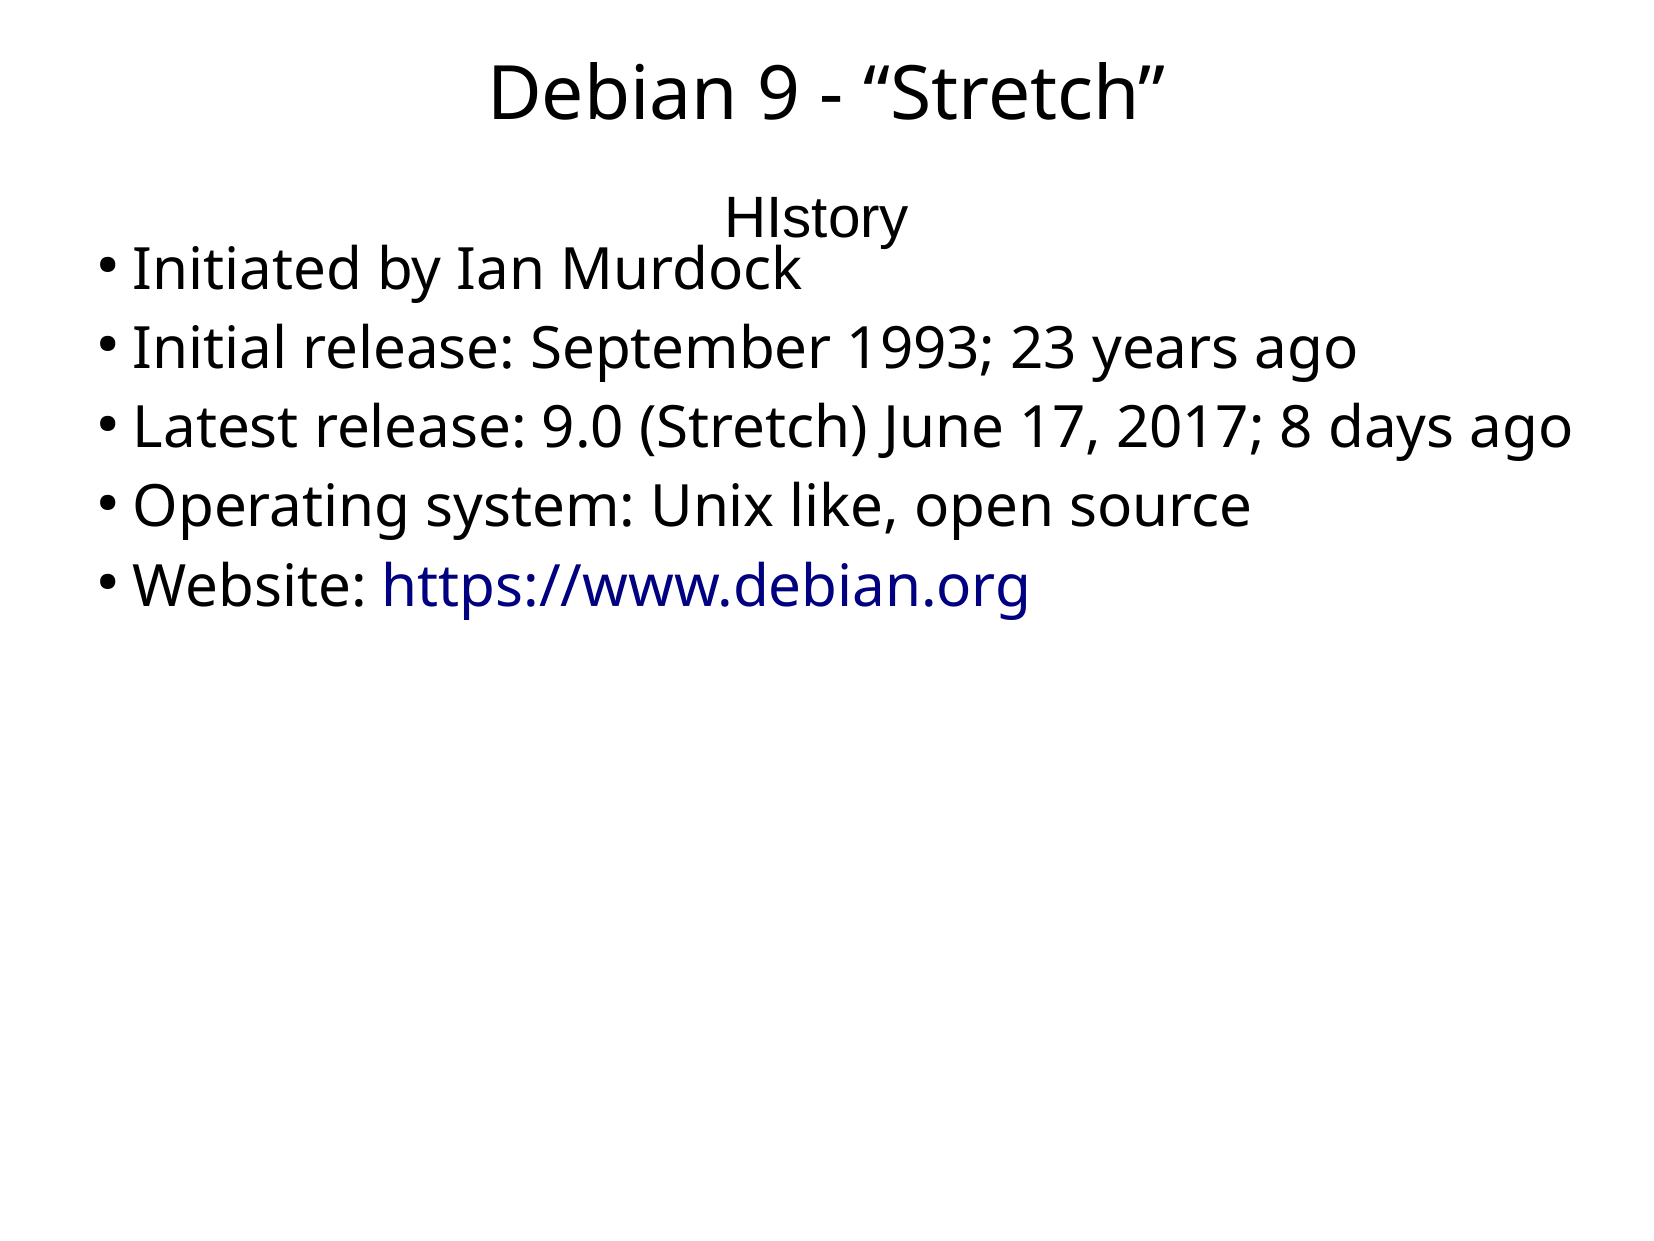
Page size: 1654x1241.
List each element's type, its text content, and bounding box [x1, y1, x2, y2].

text_box Initiated by Ian Murdock Initial release: September 1993; 23 years ago Latest release: 9.0 (Stretch) June 17, 2017; 8 days ago Operating system: Unix like, open source Website: https://www.debian.org [82, 269, 1614, 739]
title Debian 9 - “Stretch” [82, 48, 1571, 132]
subtitle HIstory [72, 165, 1561, 270]
